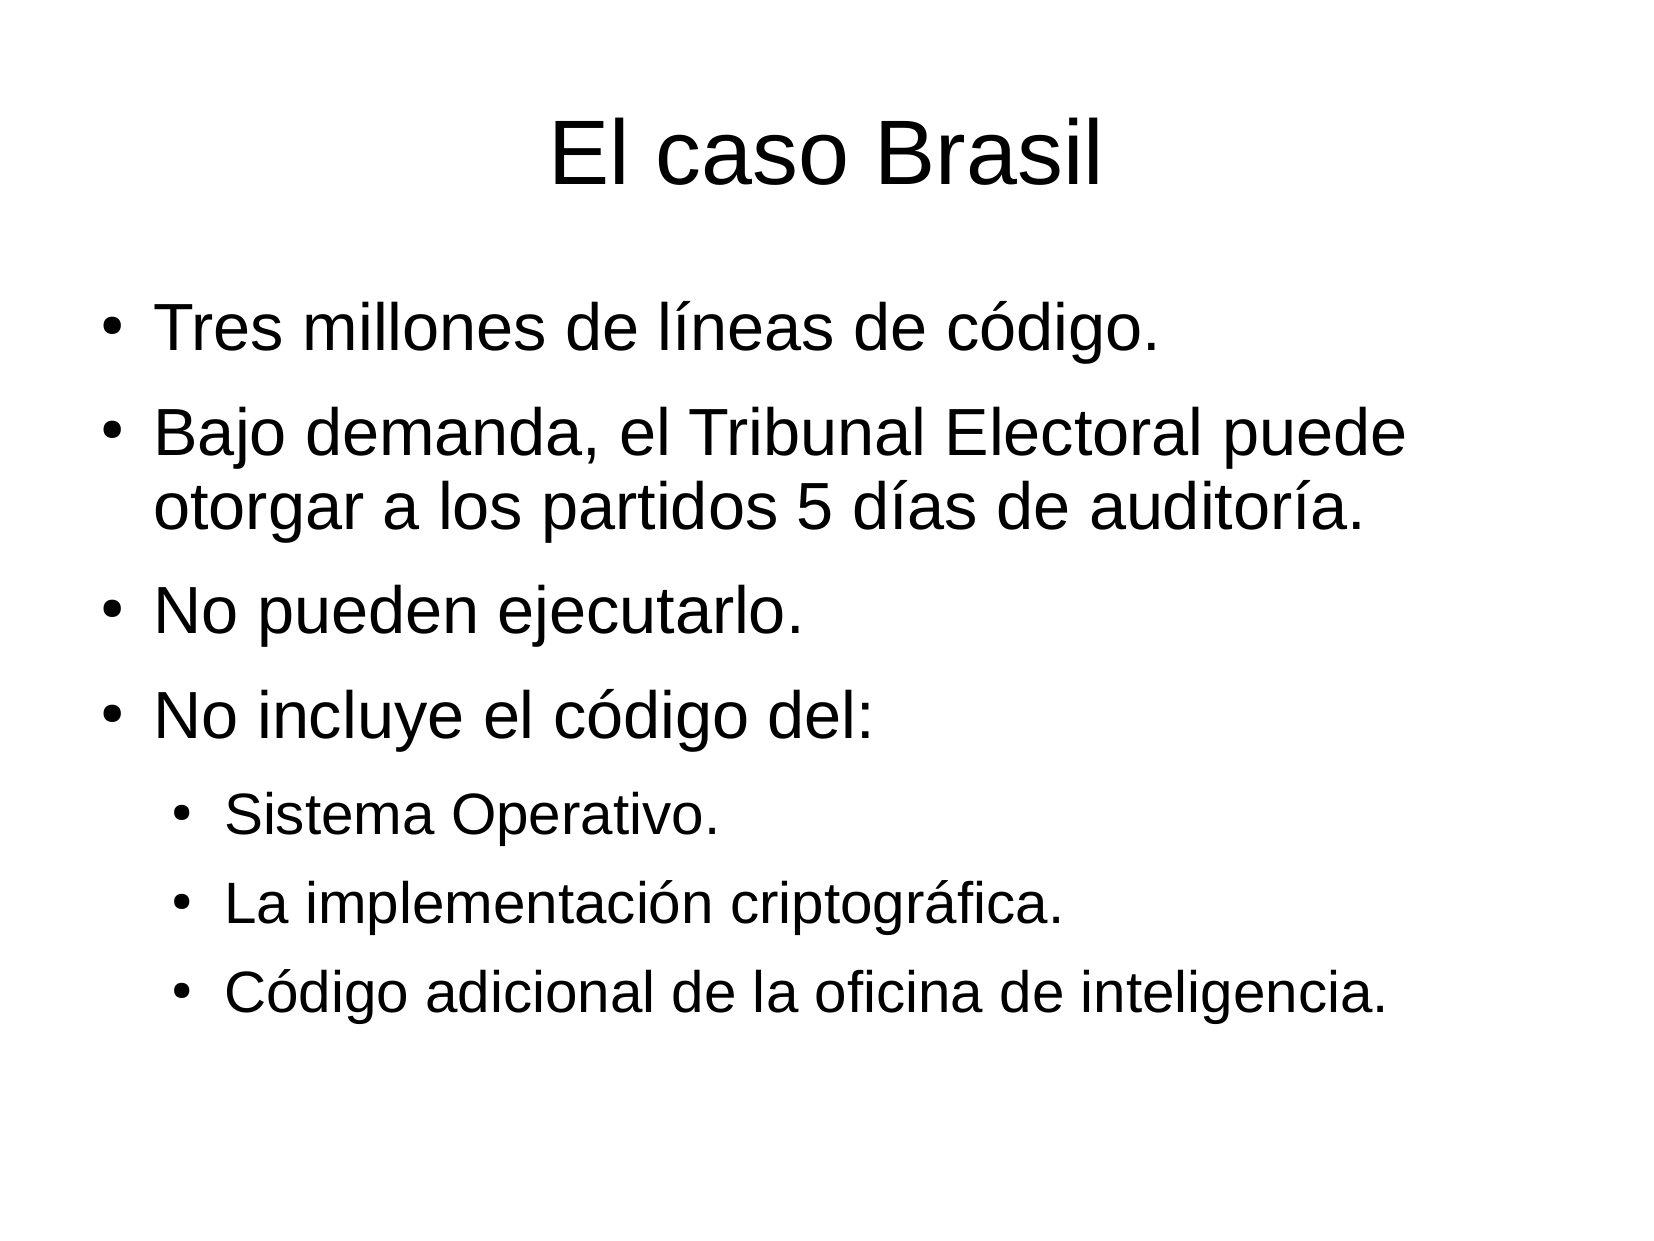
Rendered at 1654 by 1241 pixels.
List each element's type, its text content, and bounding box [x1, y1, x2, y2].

list Tres millones de líneas de código. Bajo demanda, el Tribunal Electoral puede otorgar a los partidos 5 días de auditoría. No pueden ejecutarlo. No incluye el código del: Sistema Operativo. La implementación criptográfica. Código adicional de la oficina de inteligencia. [82, 290, 1571, 1109]
title El caso Brasil [82, 49, 1571, 257]
